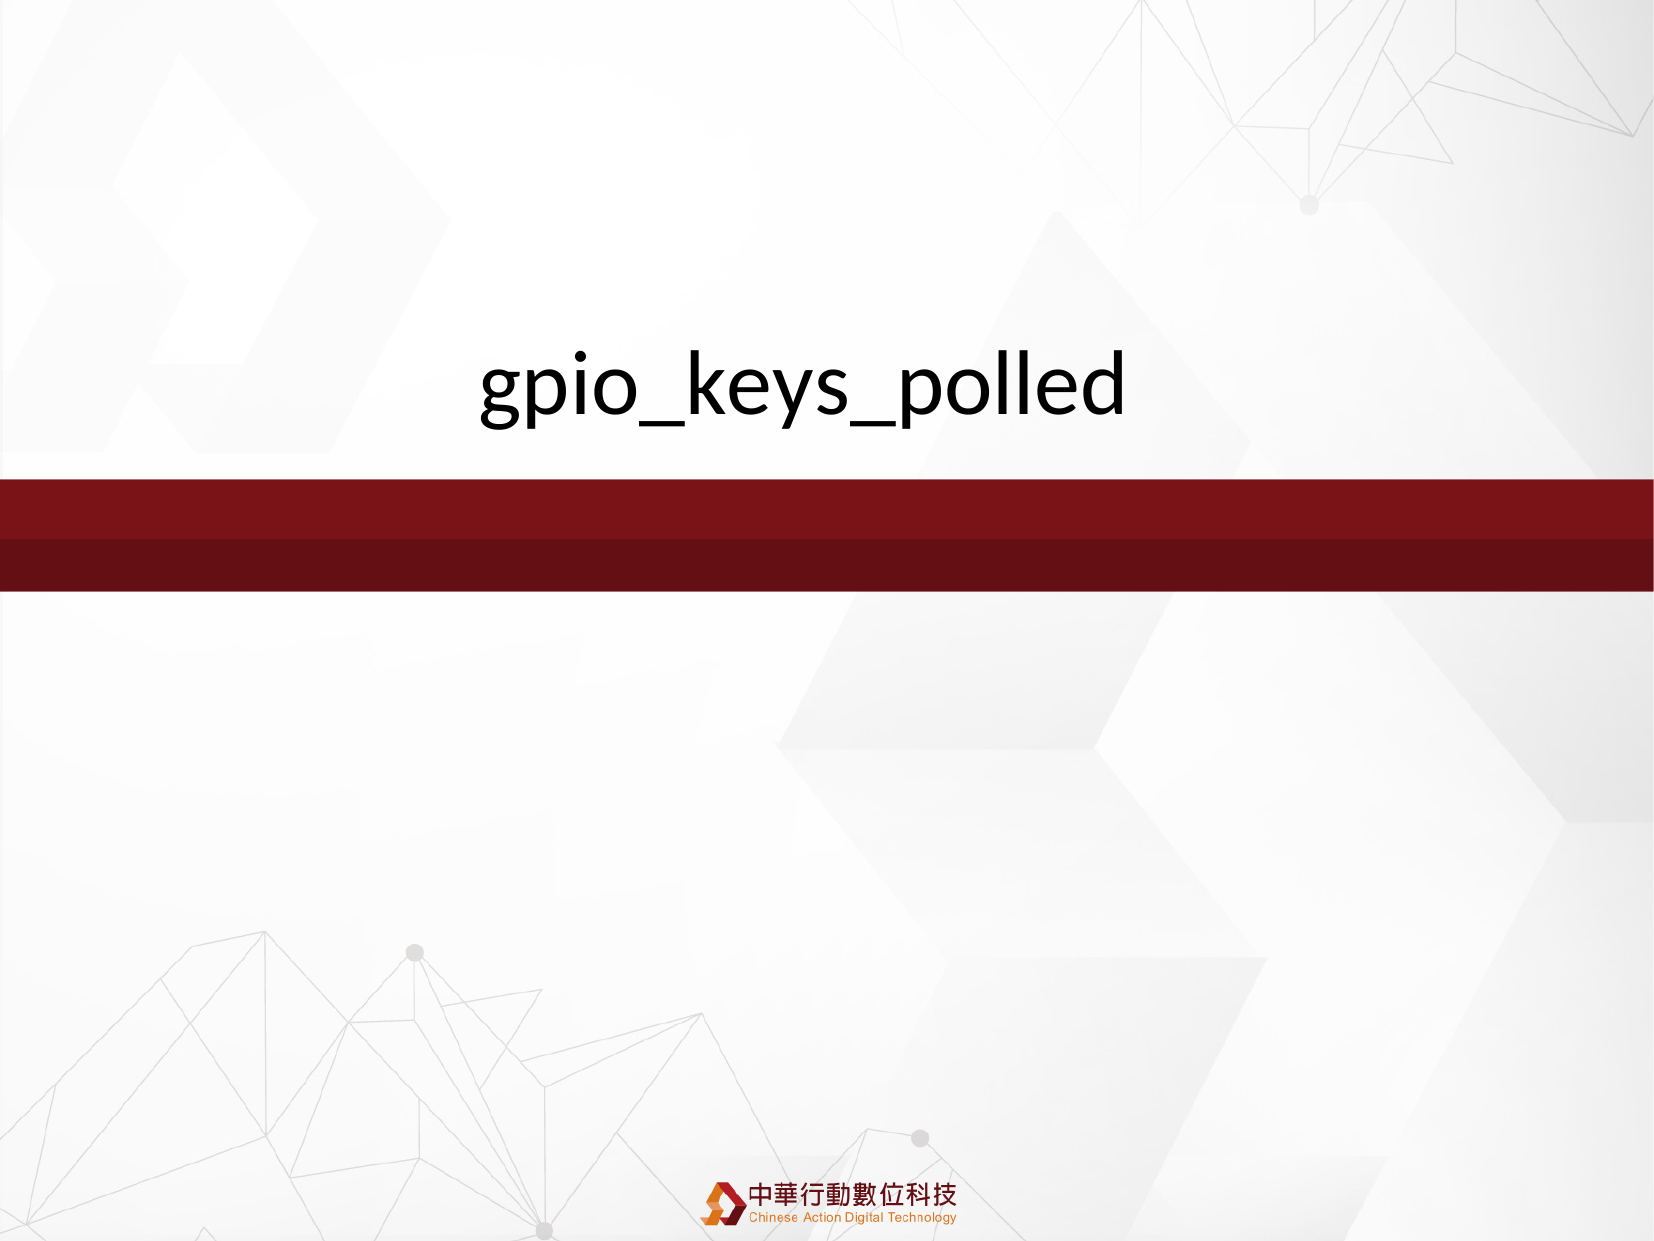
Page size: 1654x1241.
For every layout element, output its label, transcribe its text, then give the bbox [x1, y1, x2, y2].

picture [0, 0, 1654, 1241]
title gpio_keys_polled [60, 287, 1549, 496]
